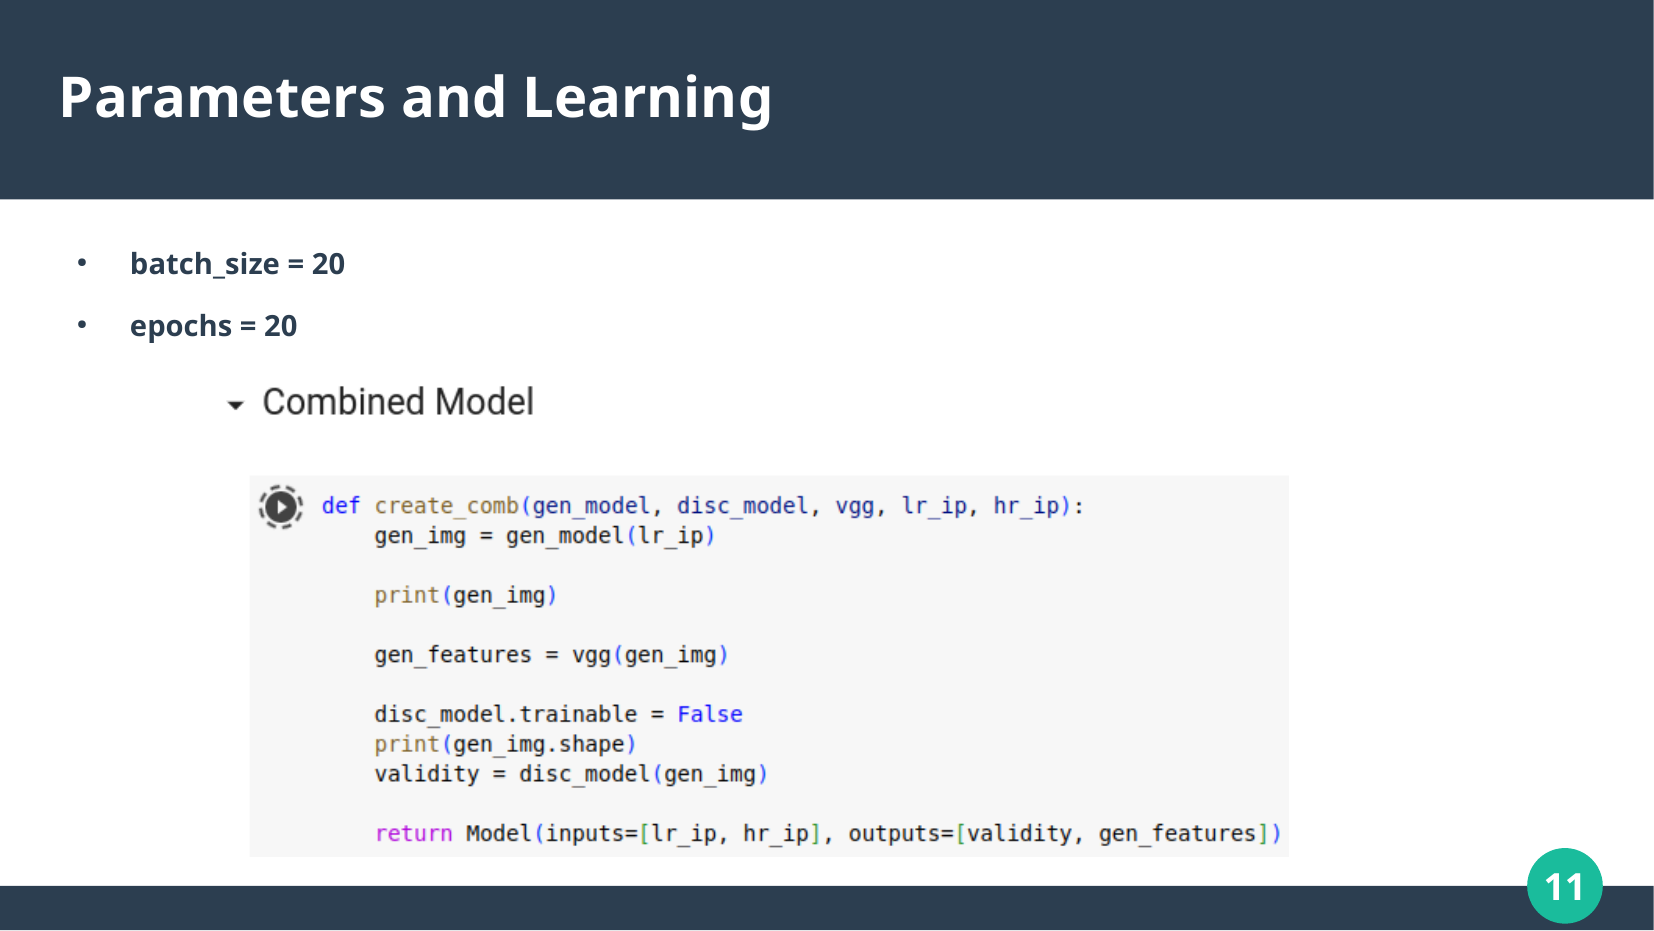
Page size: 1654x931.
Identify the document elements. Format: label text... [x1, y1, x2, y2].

title Parameters and Learning [59, 37, 1595, 156]
list batch_size = 20 epochs = 20 [59, 243, 1595, 864]
picture [225, 374, 1289, 857]
